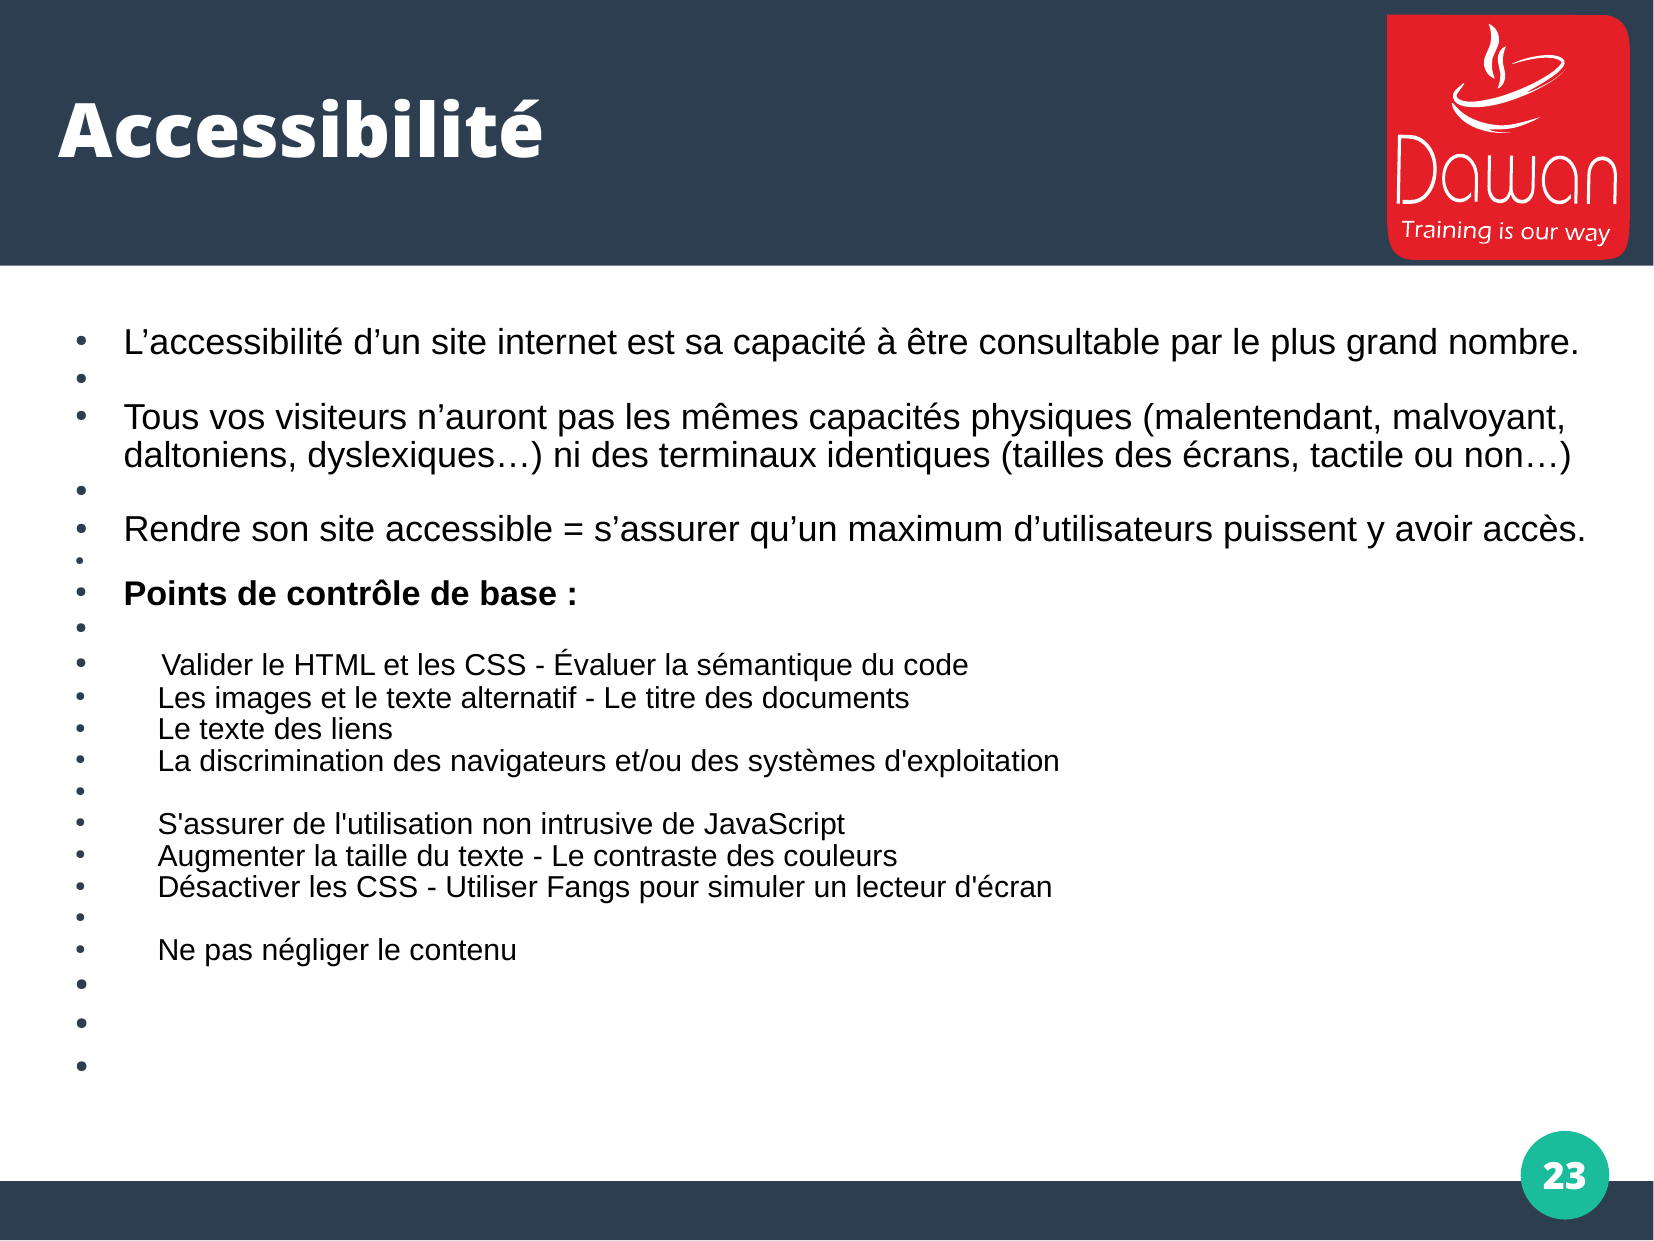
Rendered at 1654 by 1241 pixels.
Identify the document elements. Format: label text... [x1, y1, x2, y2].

title Accessibilité [59, 49, 1387, 207]
list L’accessibilité d’un site internet est sa capacité à être consultable par le plus grand nombre. Tous vos visiteurs n’auront pas les mêmes capacités physiques (malentendant, malvoyant, daltoniens, dyslexiques…) ni des terminaux identiques (tailles des écrans, tactile ou non…) Rendre son site accessible = s’assurer qu’un maximum d’utilisateurs puissent y avoir accès. Points de contrôle de base : Valider le HTML et les CSS - Évaluer la sémantique du code Les images et le texte alternatif - Le titre des documents Le texte des liens La discrimination des navigateurs et/ou des systèmes d'exploitation S'assurer de l'utilisation non intrusive de JavaScript Augmenter la taille du texte - Le contraste des couleurs Désactiver les CSS - Utiliser Fangs pour simuler un lecteur d'écran Ne pas négliger le contenu [59, 324, 1595, 1152]
picture [1387, 14, 1630, 260]
